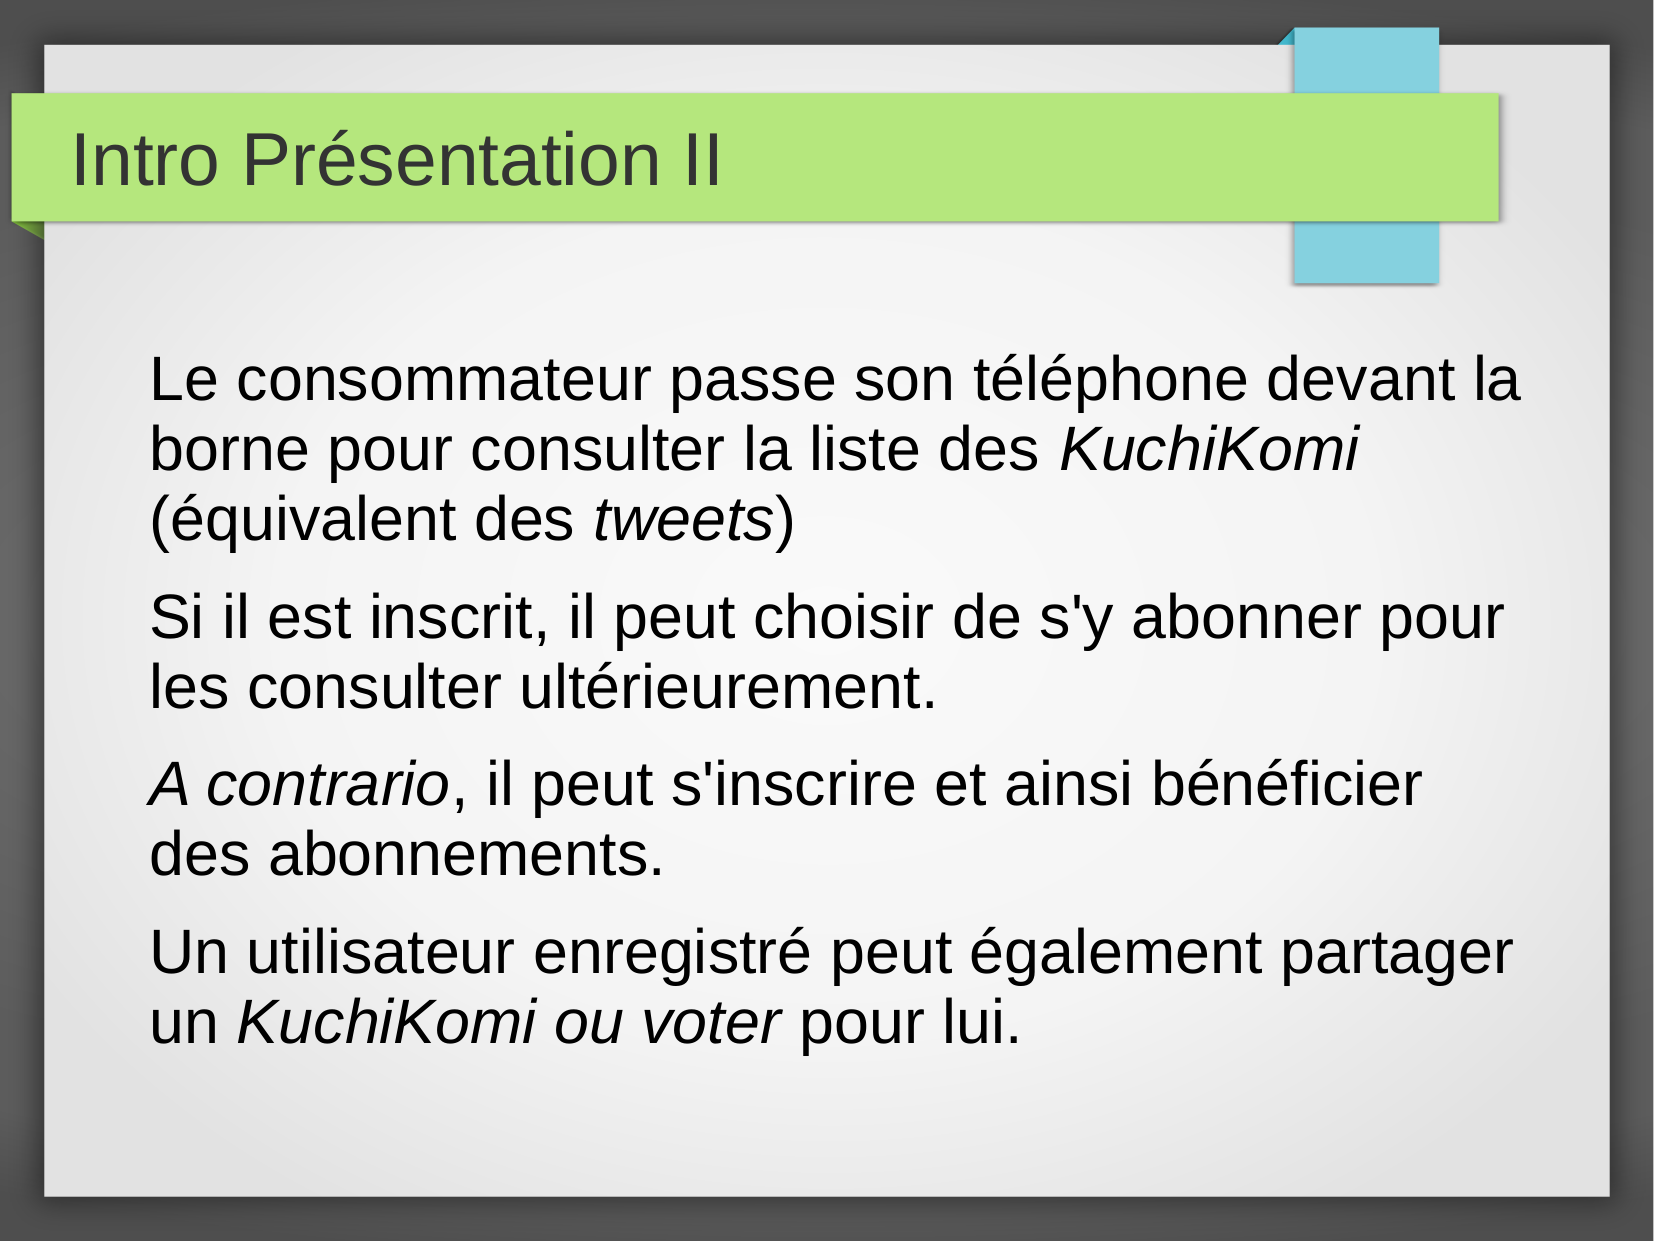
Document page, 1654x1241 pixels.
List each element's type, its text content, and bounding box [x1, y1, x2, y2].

title Intro Présentation II [70, 106, 1229, 213]
picture [0, 0, 1654, 1241]
list Le consommateur passe son téléphone devant la borne pour consulter la liste des KuchiKomi (équivalent des tweets) Si il est inscrit, il peut choisir de s'y abonner pour les consulter ultérieurement. A contrario, il peut s'inscrire et ainsi bénéficier des abonnements. Un utilisateur enregistré peut également partager un KuchiKomi ou voter pour lui. [82, 343, 1538, 1063]
